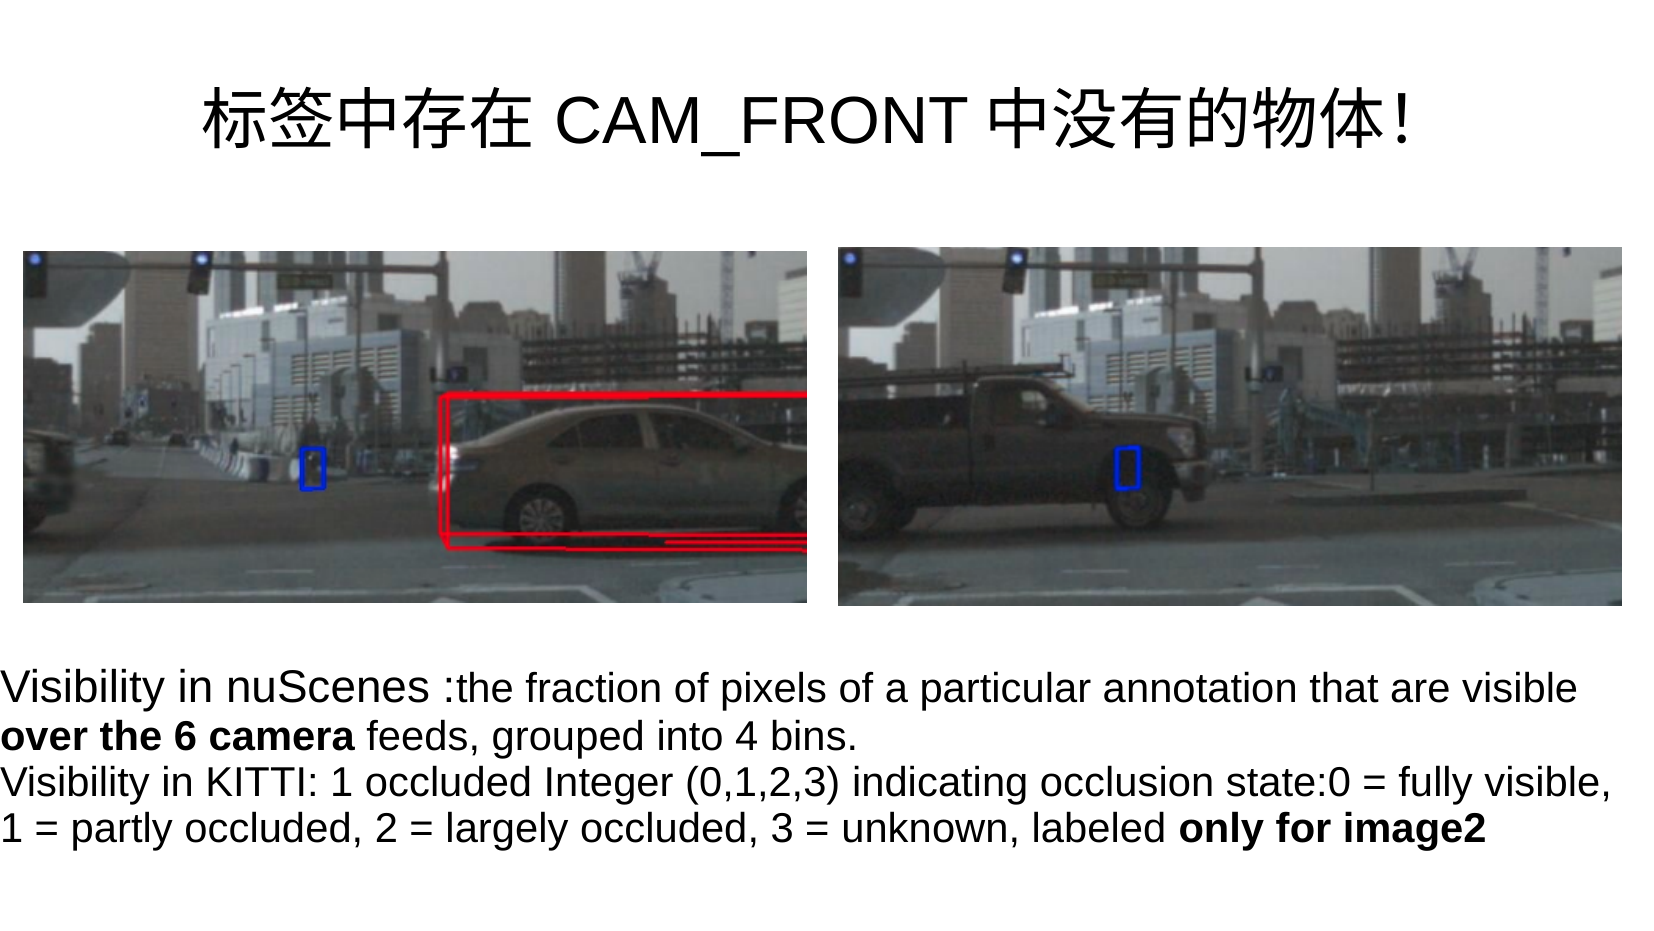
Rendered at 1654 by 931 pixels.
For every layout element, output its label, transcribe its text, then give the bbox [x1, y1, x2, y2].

picture [838, 247, 1622, 606]
title Visibility in nuScenes :the fraction of pixels of a particular annotation that are visible over the 6 camera feeds, grouped into 4 bins. Visibility in KITTI: 1 occluded Integer (0,1,2,3) indicating occlusion state:0 = fully visible, 1 = partly occluded, 2 = largely occluded, 3 = unknown, labeled only for image2 [0, 638, 1630, 875]
title 标签中存在CAM_FRONT中没有的物体！ [82, 37, 1571, 193]
picture [23, 251, 807, 603]
